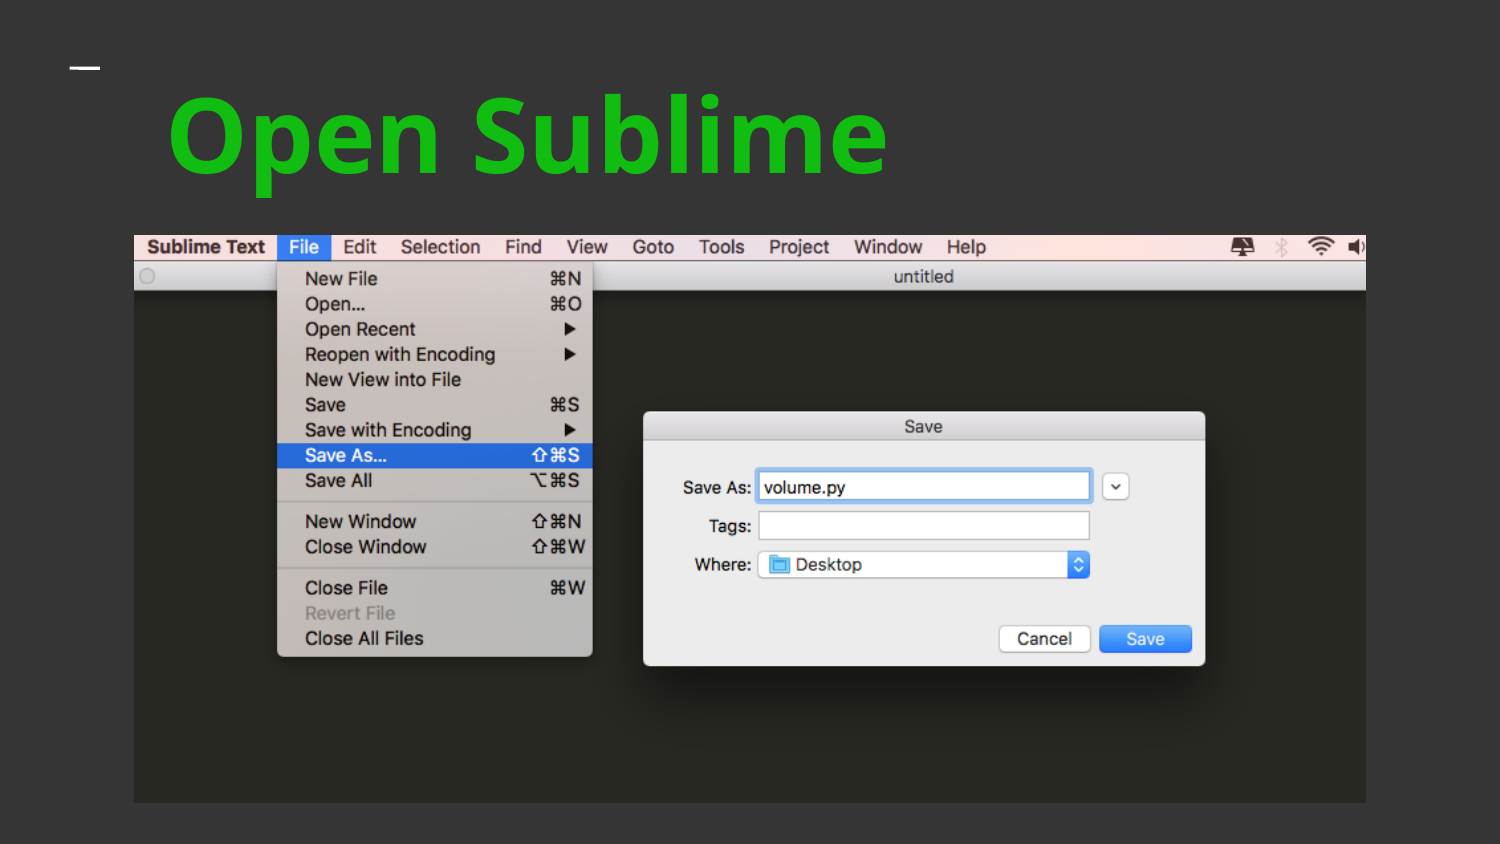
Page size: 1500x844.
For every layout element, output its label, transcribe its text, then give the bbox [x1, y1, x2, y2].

picture [134, 235, 1366, 803]
title Open Sublime [150, 54, 1300, 227]
